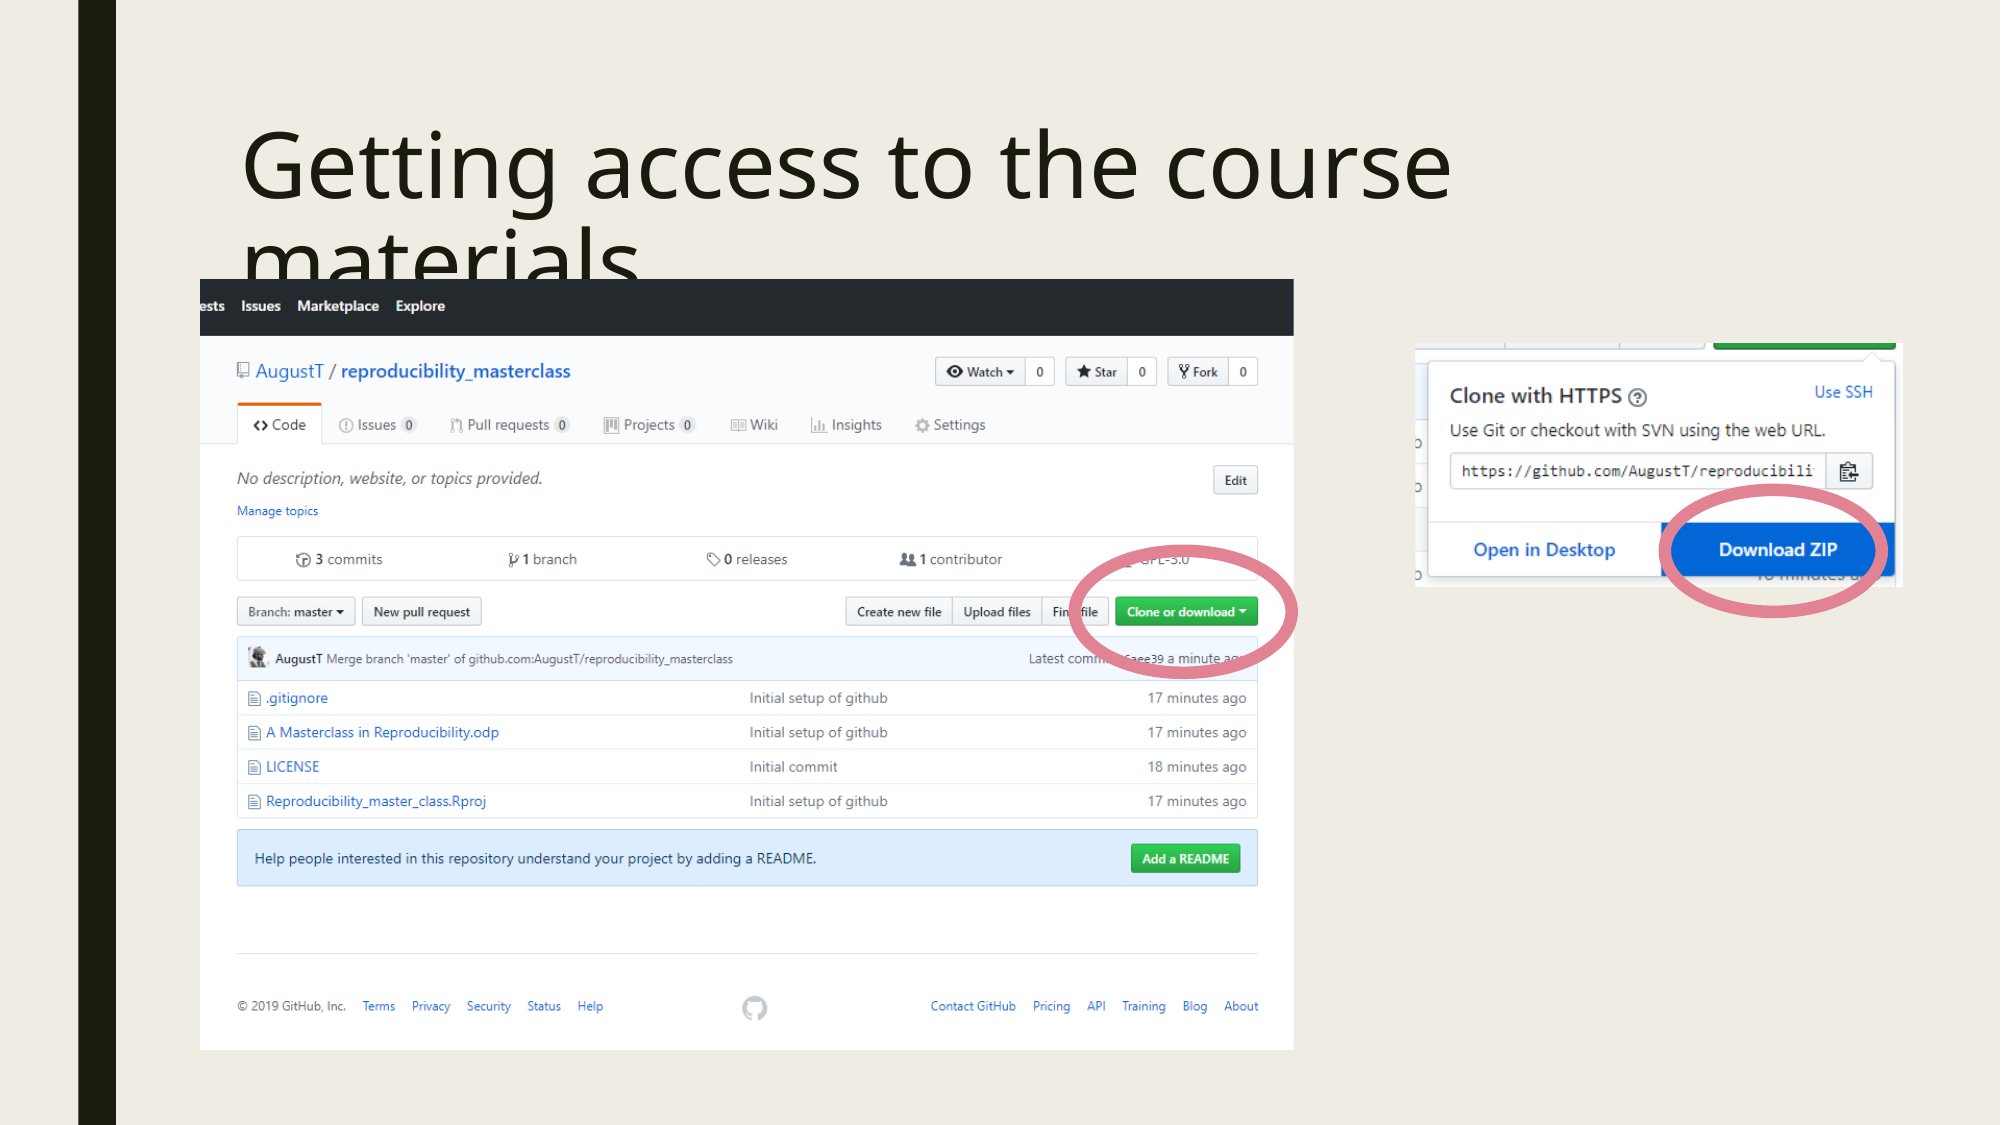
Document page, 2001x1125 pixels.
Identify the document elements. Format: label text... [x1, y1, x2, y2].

picture [1082, 558, 1285, 666]
picture [1415, 343, 1903, 587]
title Getting access to the course materials [225, 112, 1801, 357]
picture [1672, 497, 1875, 587]
picture [200, 279, 1294, 1051]
